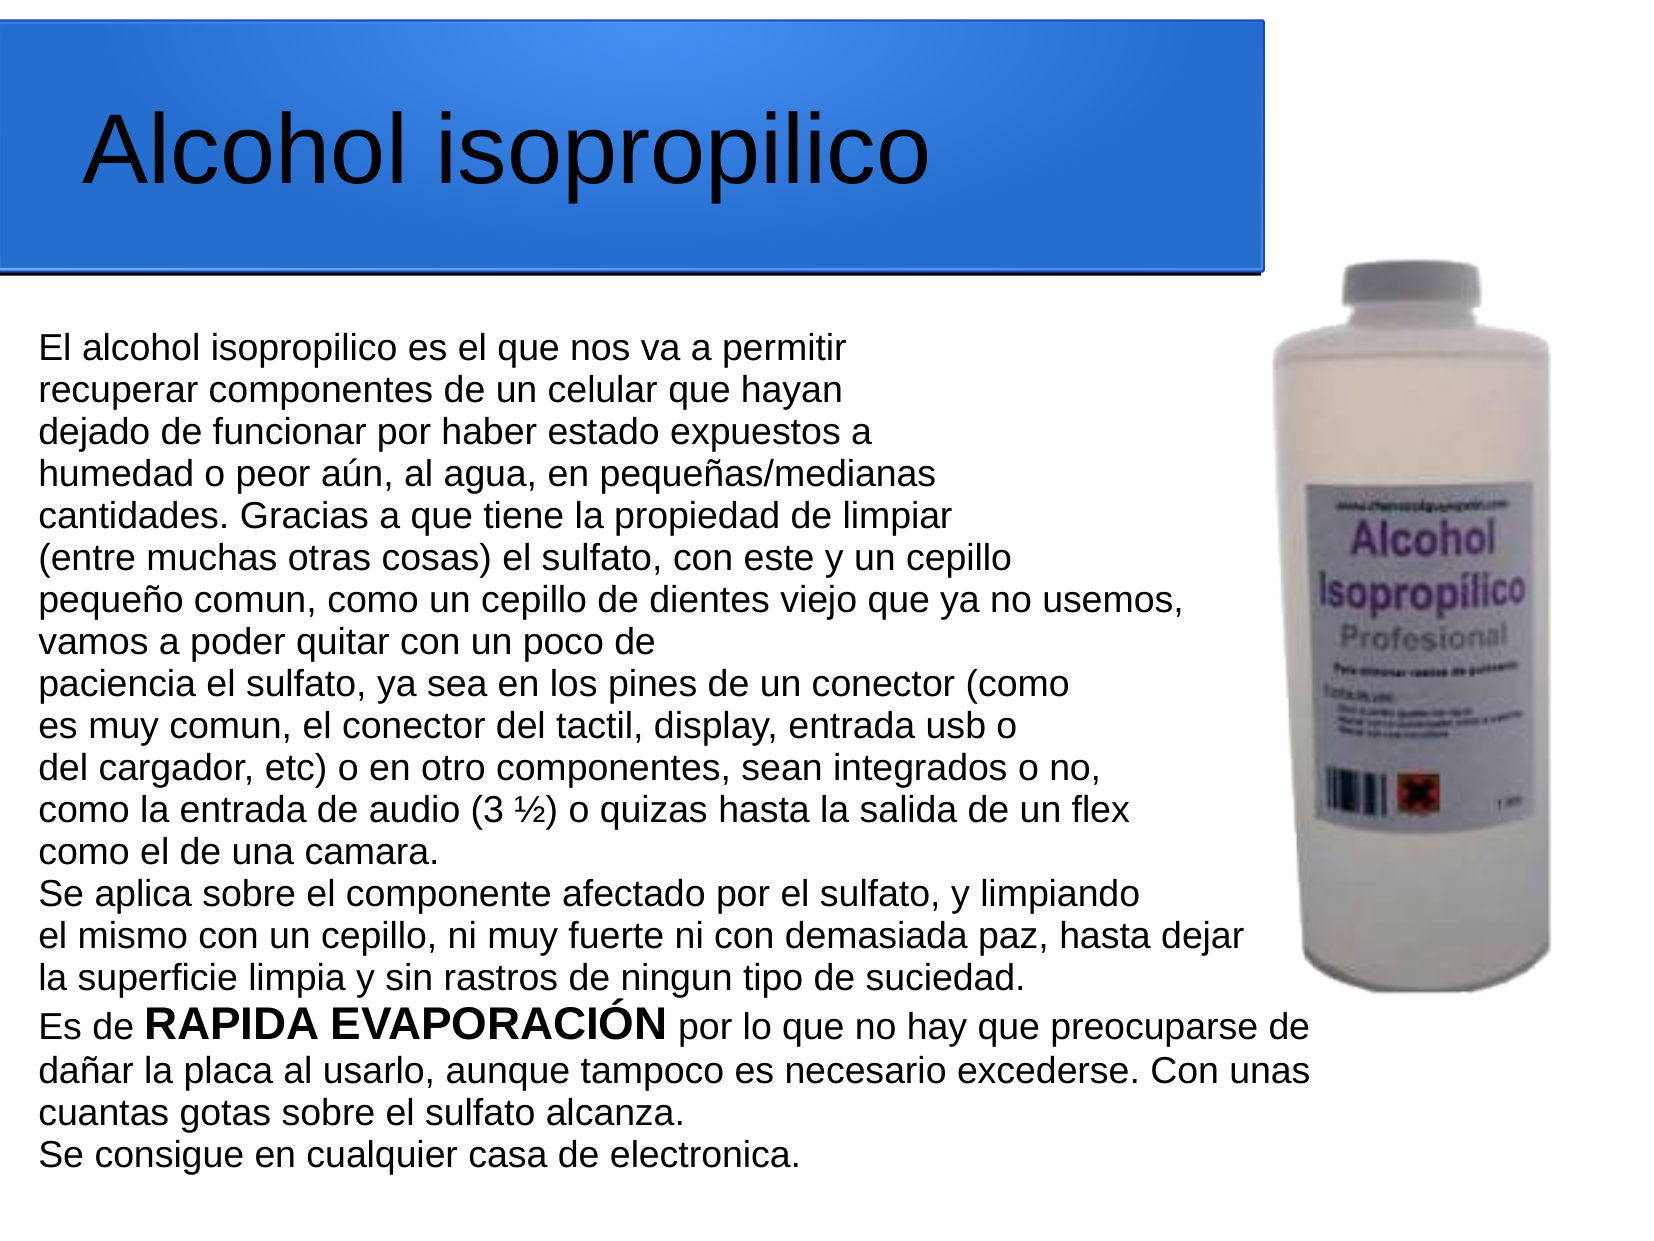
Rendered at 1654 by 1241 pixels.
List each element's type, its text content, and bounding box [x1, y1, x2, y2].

picture [1015, 247, 1654, 1016]
text_box El alcohol isopropilico es el que nos va a permitir recuperar componentes de un celular que hayan dejado de funcionar por haber estado expuestos a humedad o peor aún, al agua, en pequeñas/medianas cantidades. Gracias a que tiene la propiedad de limpiar (entre muchas otras cosas) el sulfato, con este y un cepillo pequeño comun, como un cepillo de dientes viejo que ya no usemos, vamos a poder quitar con un poco de paciencia el sulfato, ya sea en los pines de un conector (como es muy comun, el conector del tactil, display, entrada usb o del cargador, etc) o en otro componentes, sean integrados o no, como la entrada de audio (3 ½) o quizas hasta la salida de un flex como el de una camara. Se aplica sobre el componente afectado por el sulfato, y limpiando el mismo con un cepillo, ni muy fuerte ni con demasiada paz, hasta dejar la superficie limpia y sin rastros de ningun tipo de suciedad. Es de RAPIDA EVAPORACIÓN por lo que no hay que preocuparse de dañar la placa al usarlo, aunque tampoco es necesario excederse. Con unas cuantas gotas sobre el sulfato alcanza. Se consigue en cualquier casa de electronica. [23, 318, 1355, 1221]
title Alcohol isopropilico [82, 47, 1235, 252]
